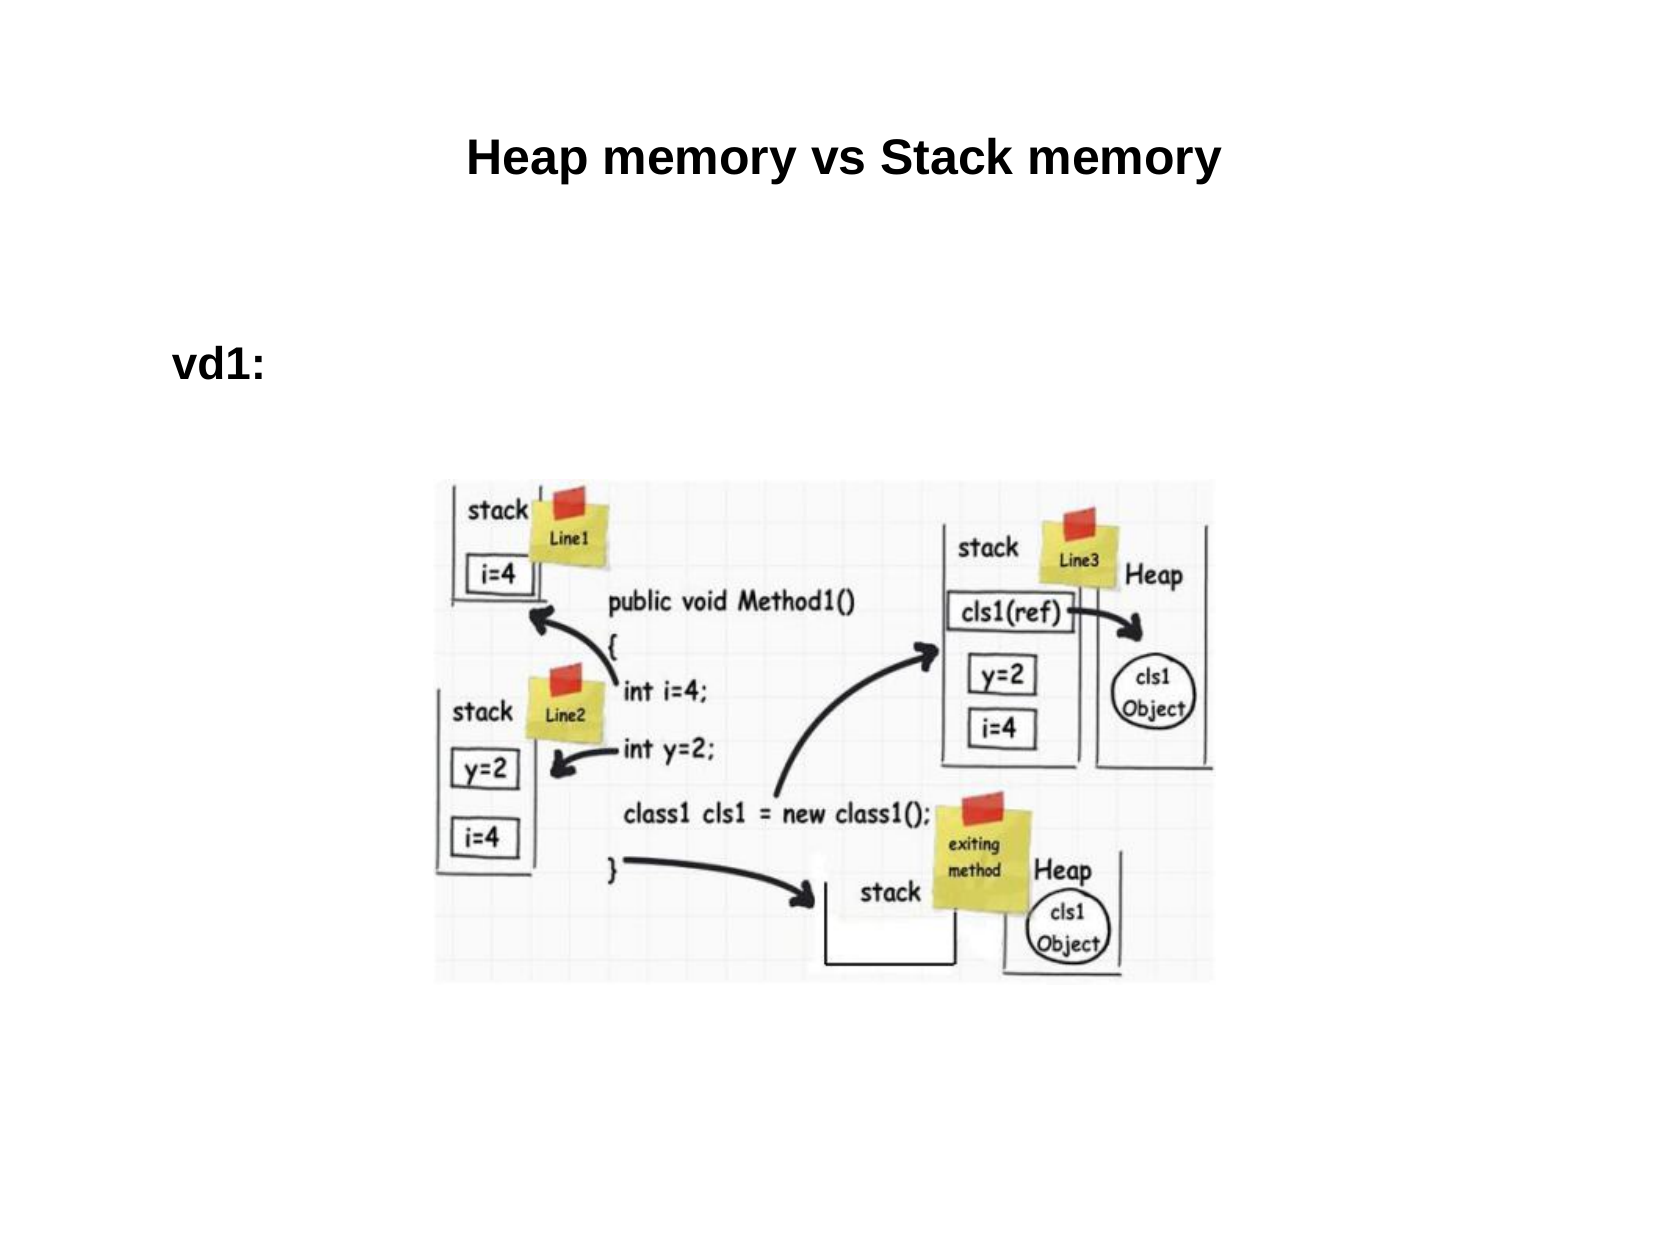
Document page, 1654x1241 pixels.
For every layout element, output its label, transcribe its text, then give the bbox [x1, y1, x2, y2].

title Heap memory vs Stack memory [82, 49, 1571, 257]
text_box vd1: [121, 322, 1576, 1141]
picture [433, 479, 1216, 985]
